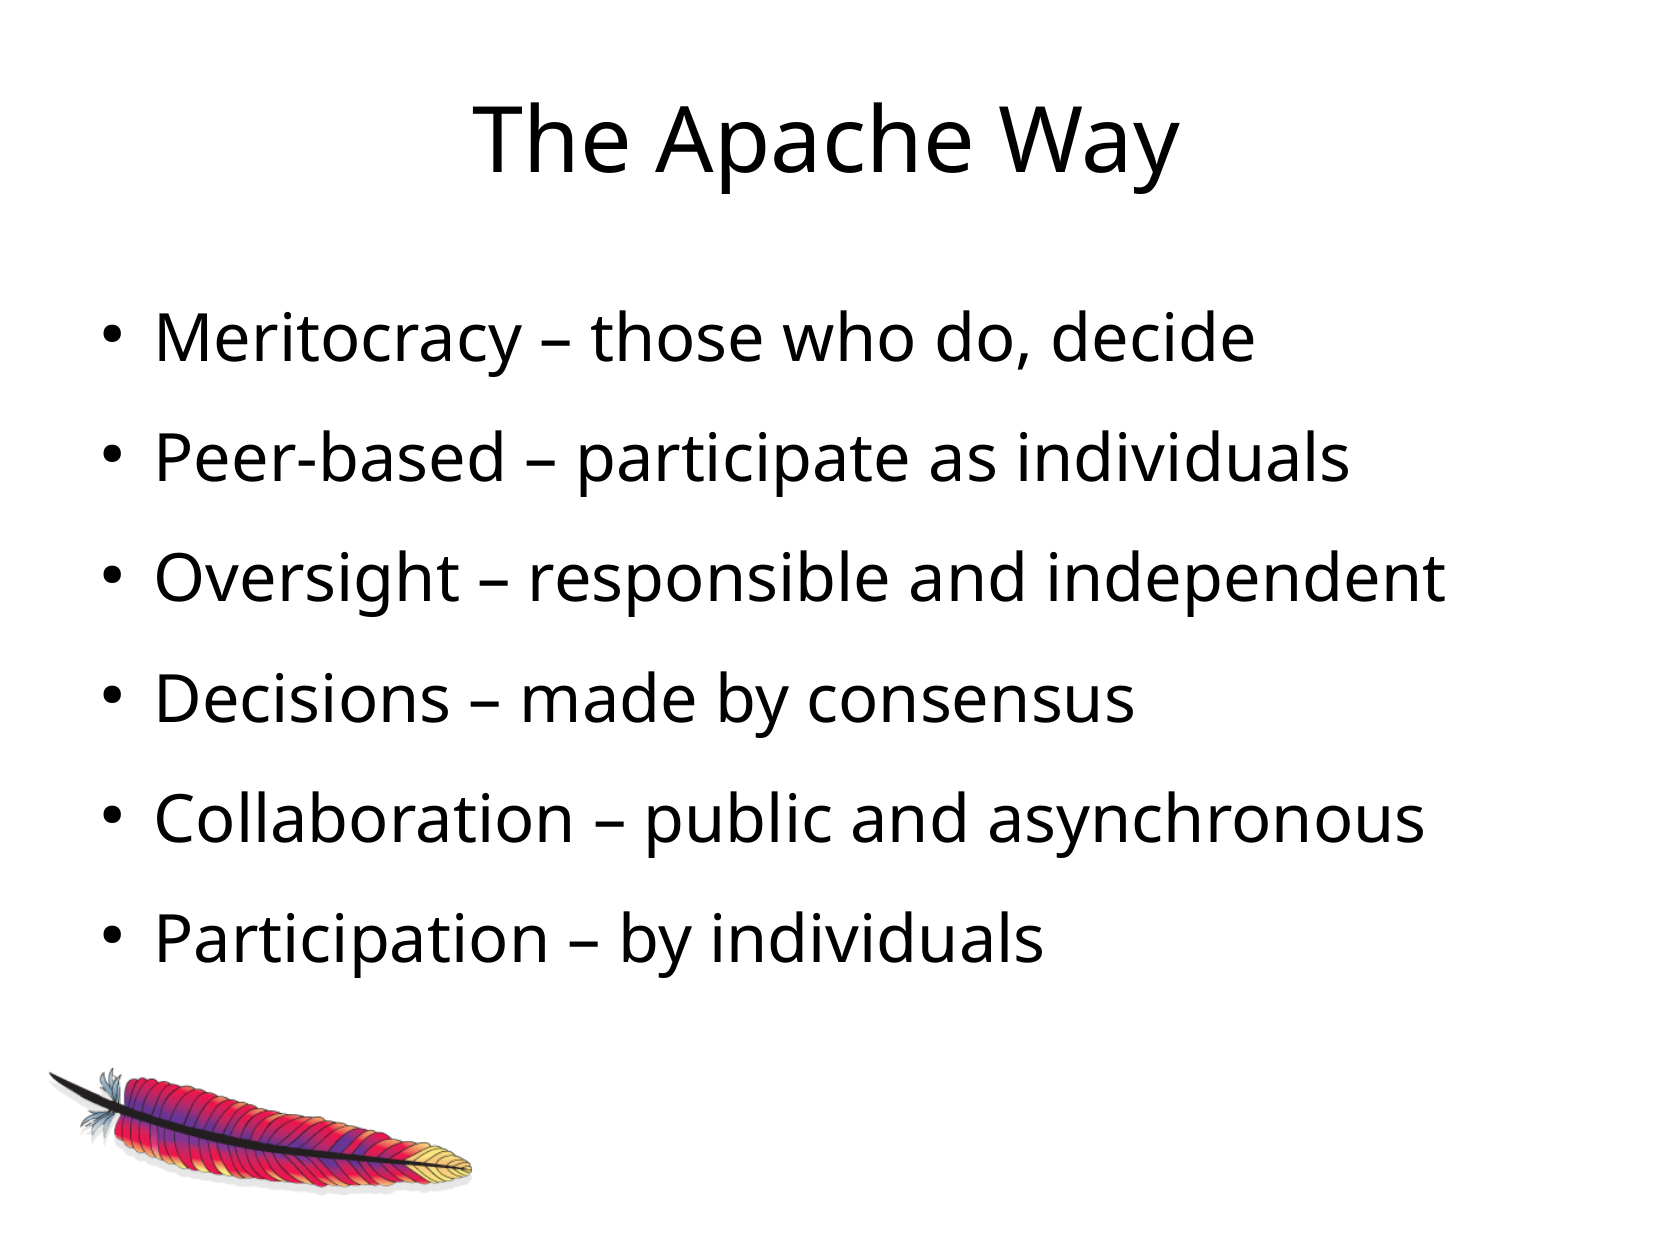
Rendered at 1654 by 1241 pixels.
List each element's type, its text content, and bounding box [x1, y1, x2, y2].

title The Apache Way [82, 49, 1571, 226]
picture [45, 1064, 477, 1200]
list Meritocracy – those who do, decide Peer-based – participate as individuals Oversight – responsible and independent Decisions – made by consensus Collaboration – public and asynchronous Participation – by individuals [82, 290, 1571, 1109]
